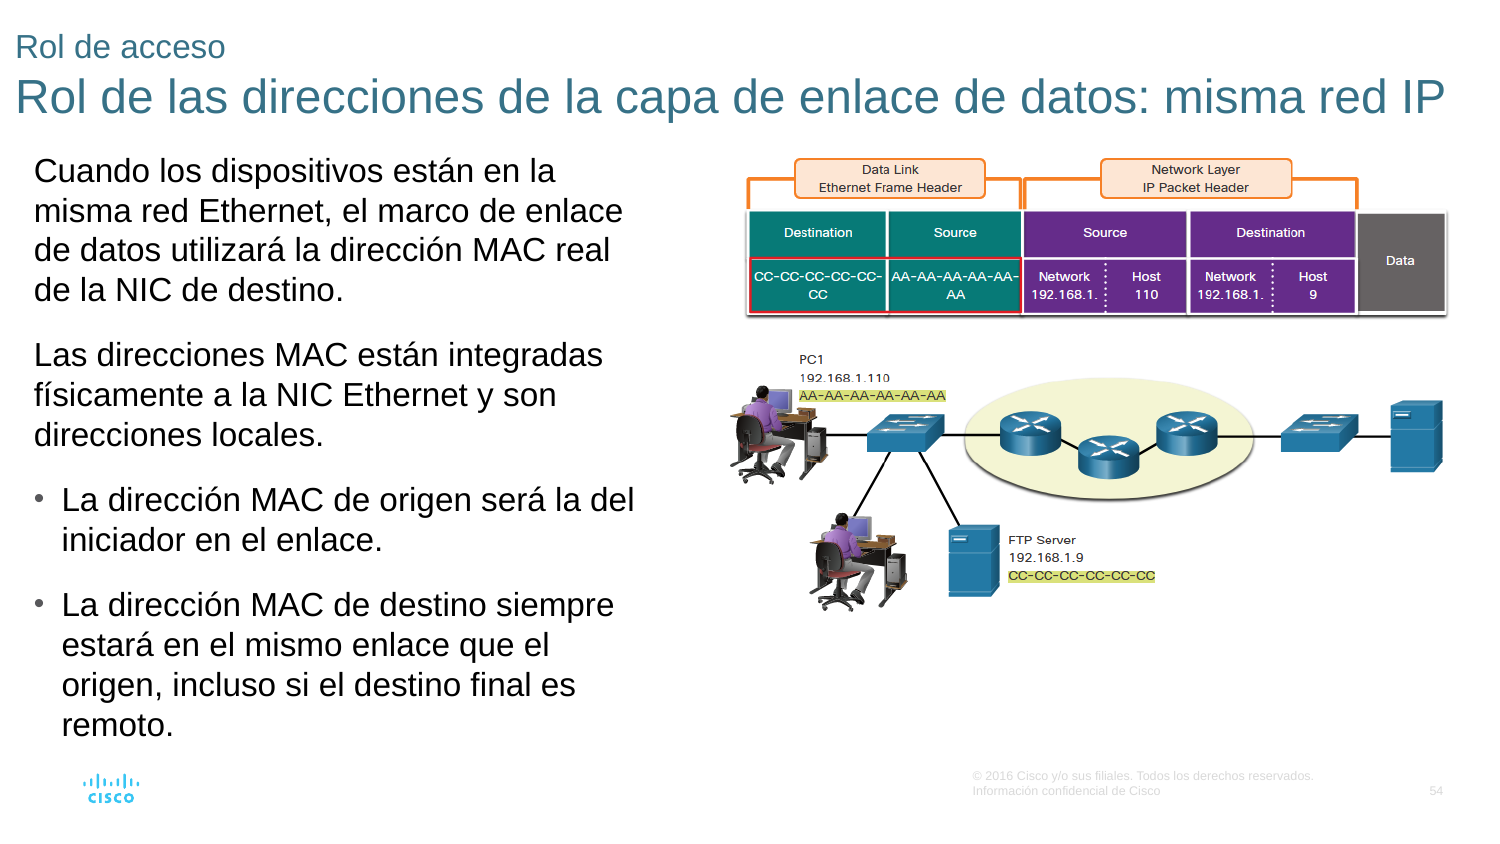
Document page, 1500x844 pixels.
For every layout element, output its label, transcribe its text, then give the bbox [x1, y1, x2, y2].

picture [721, 141, 1456, 623]
list Cuando los dispositivos están en la misma red Ethernet, el marco de enlace de datos utilizará la dirección MAC real de la NIC de destino. Las direcciones MAC están integradas físicamente a la NIC Ethernet y son direcciones locales. La dirección MAC de origen será la del iniciador en el enlace. La dirección MAC de destino siempre estará en el mismo enlace que el origen, incluso si el destino final es remoto. [18, 141, 680, 705]
title Rol de acceso Rol de las direcciones de la capa de enlace de datos: misma red IP [0, 6, 1500, 142]
